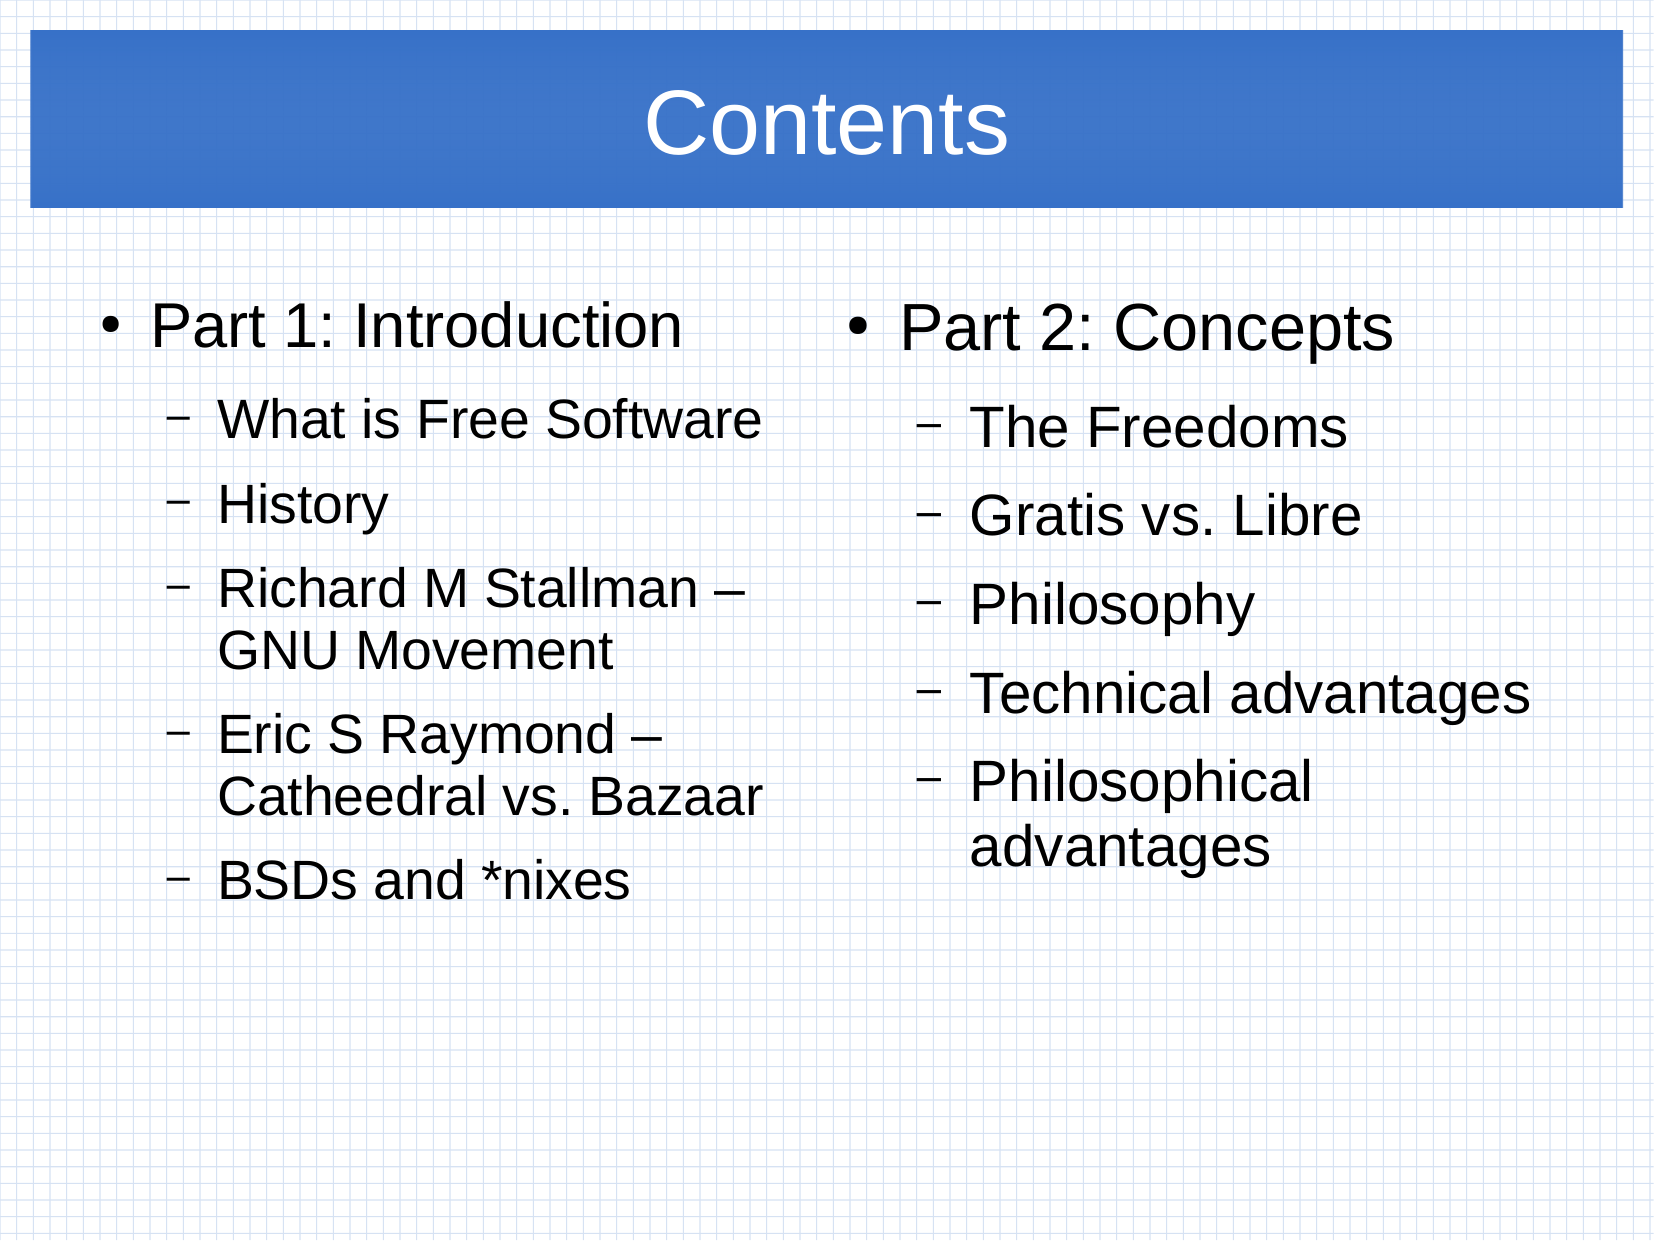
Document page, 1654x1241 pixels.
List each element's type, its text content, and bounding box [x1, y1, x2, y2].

title Contents [82, 35, 1571, 210]
list Part 1: Introduction What is Free Software History Richard M Stallman – GNU Movement Eric S Raymond – Catheedral vs. Bazaar BSDs and *nixes [82, 290, 793, 1010]
list Part 2: Concepts The Freedoms Gratis vs. Libre Philosophy Technical advantages Philosophical advantages [828, 290, 1539, 1010]
